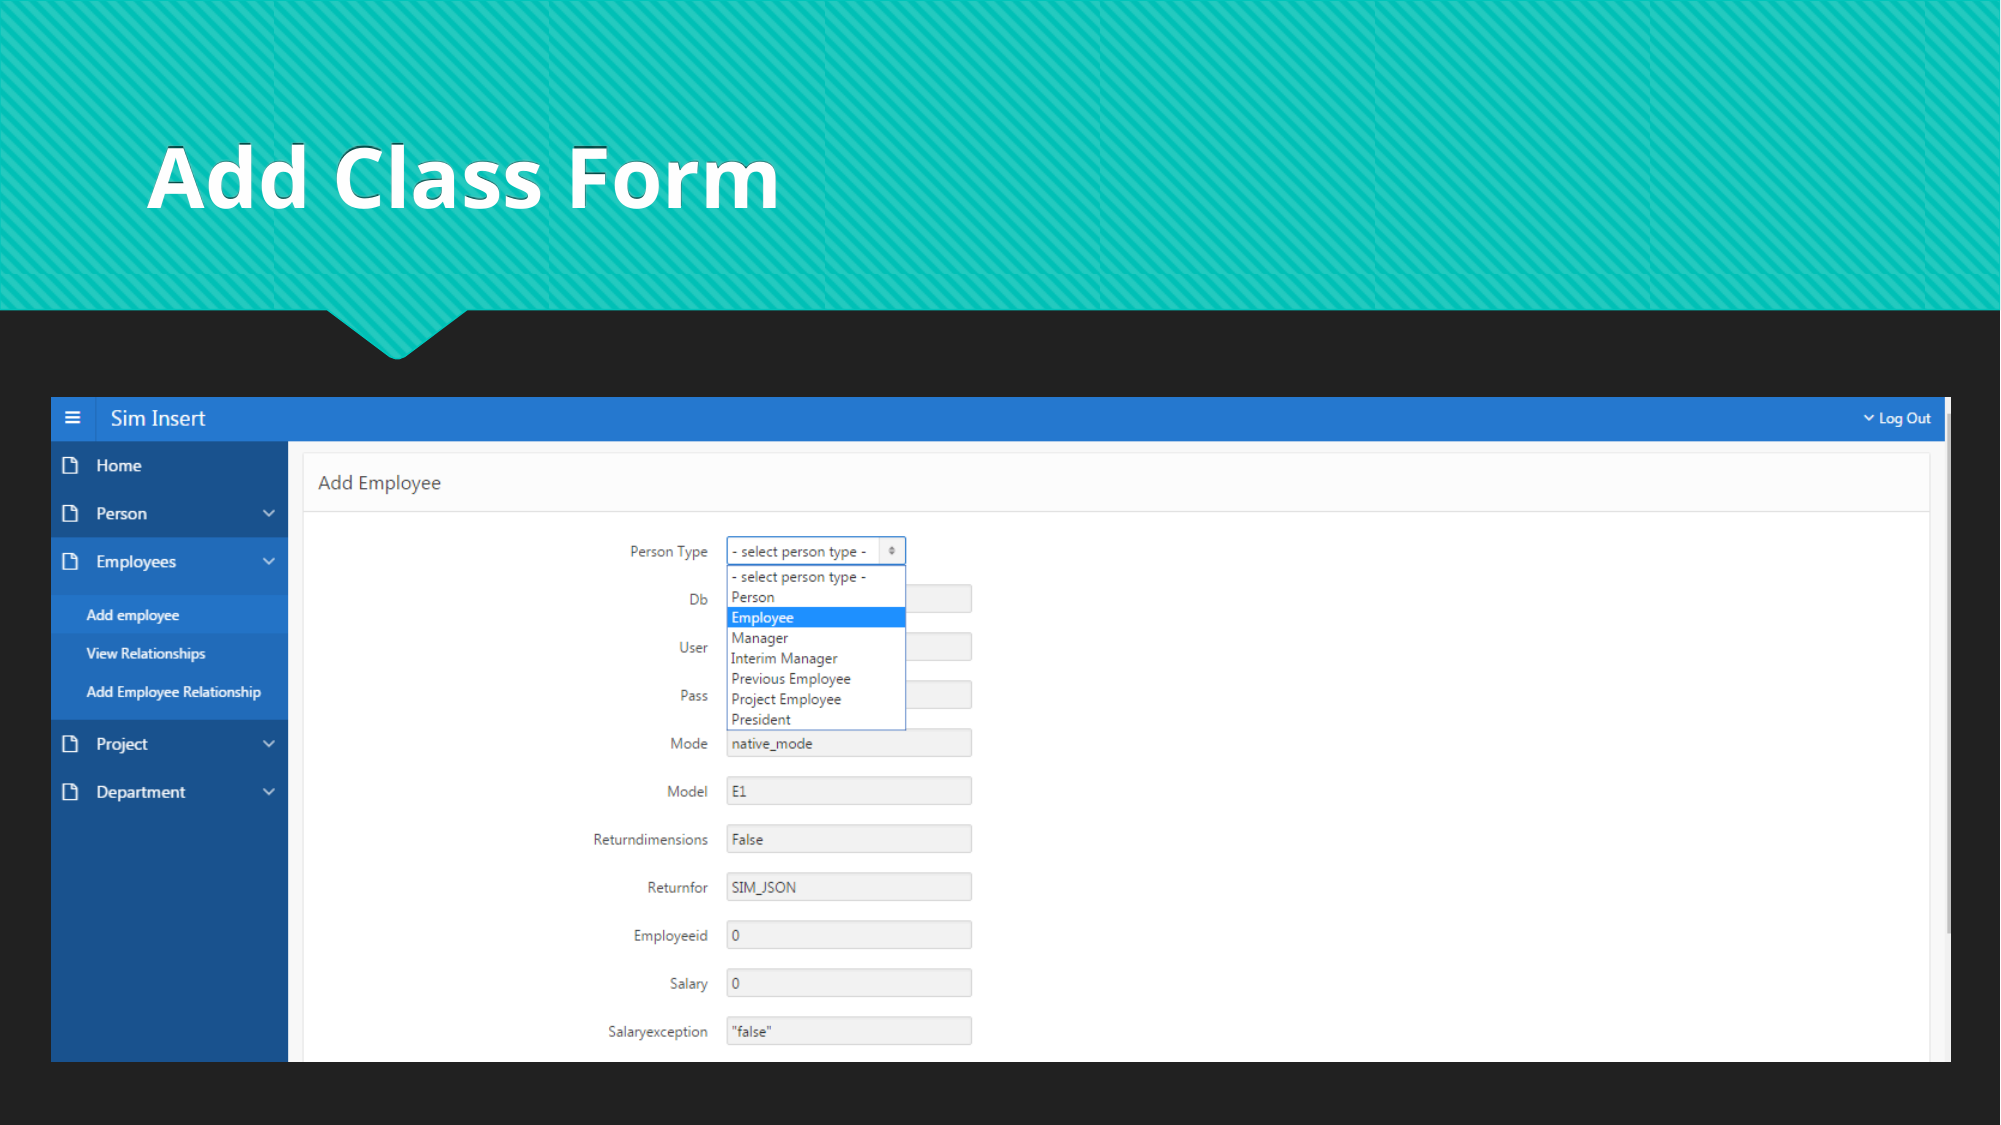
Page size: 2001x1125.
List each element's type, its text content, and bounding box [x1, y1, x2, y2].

picture [51, 397, 1951, 1062]
title Add Class Form [132, 73, 1868, 233]
